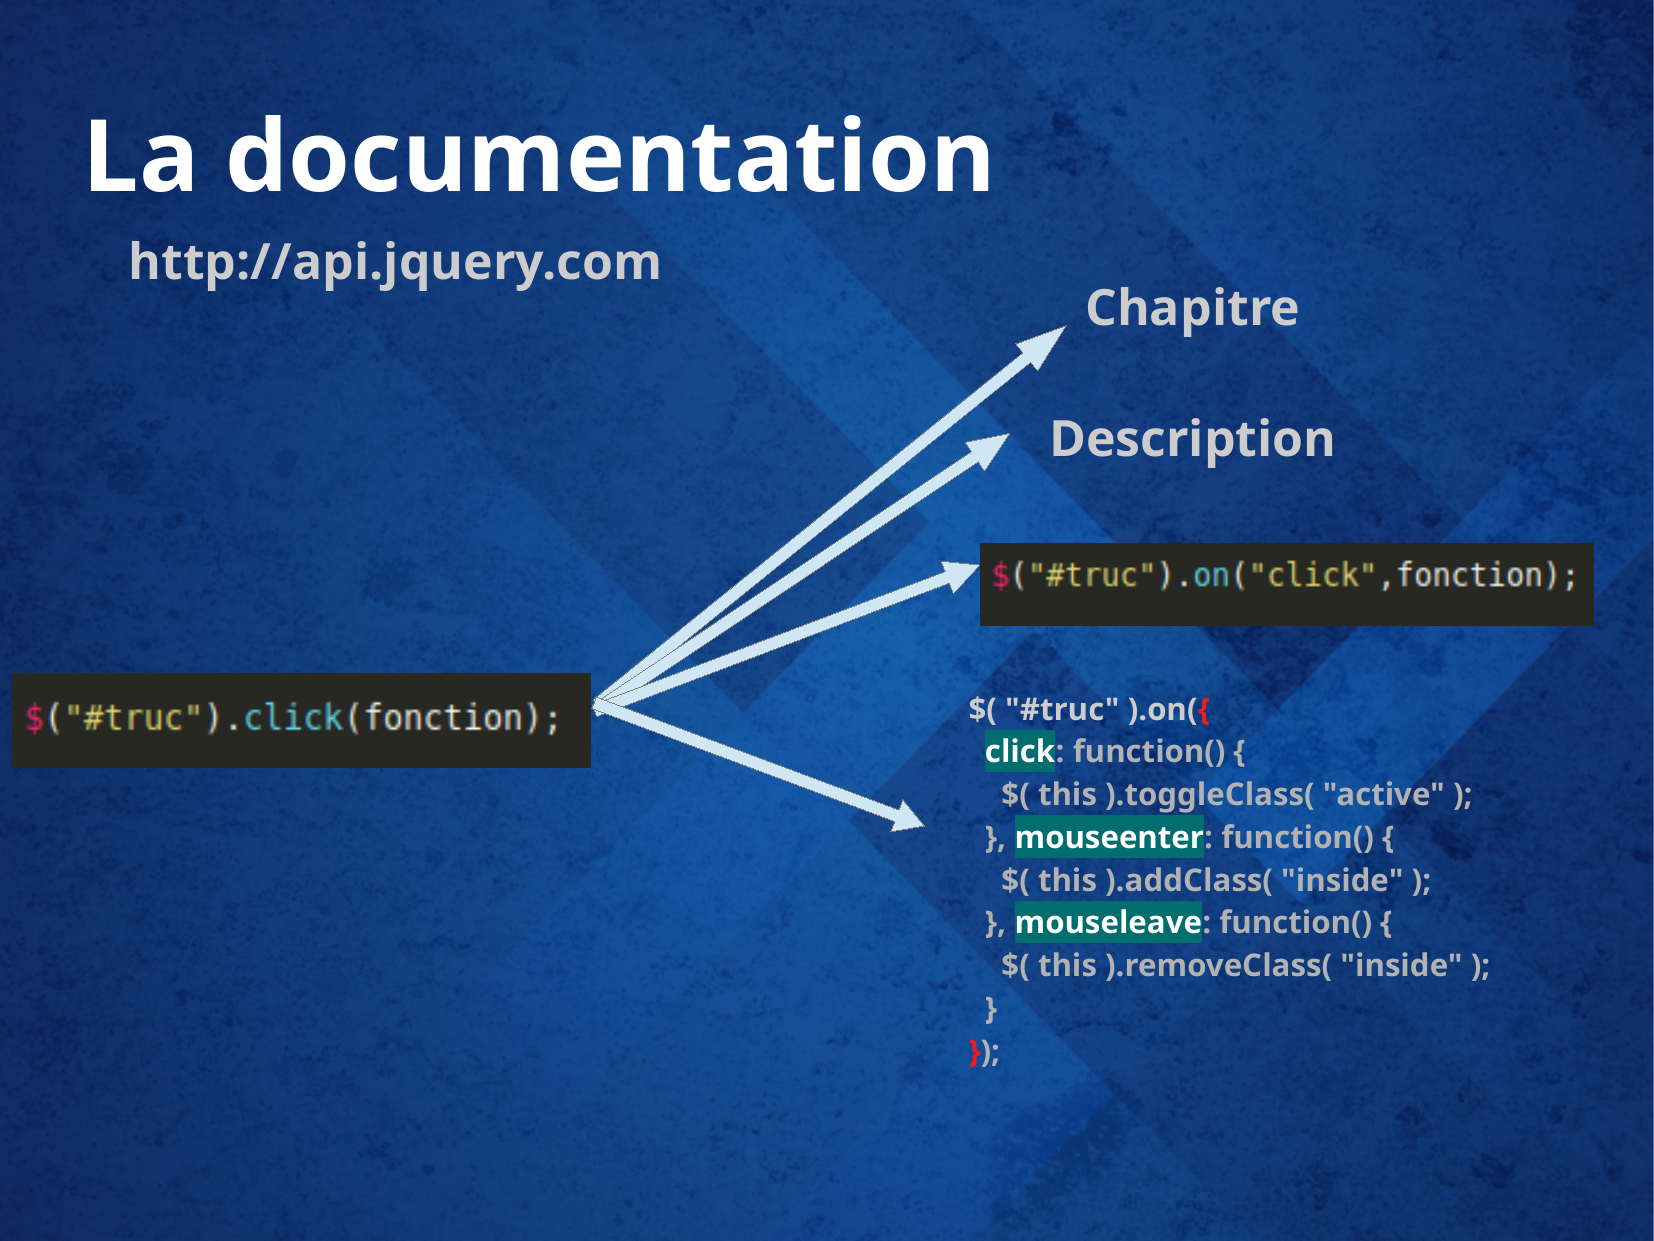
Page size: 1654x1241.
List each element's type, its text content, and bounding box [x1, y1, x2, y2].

picture [0, 0, 1654, 1241]
text_box http://api.jquery.com [59, 226, 733, 343]
text_box Description [968, 403, 1418, 473]
text_box Chapitre [968, 271, 1418, 341]
title La documentation [82, 49, 1571, 257]
text_box [591, 325, 1067, 832]
text_box $( "#truc" ).on({ click: function() { $( this ).toggleClass( "active" ); }, mouseenter: function() { $( this ).addClass( "inside" ); }, mouseleave: function() { $( this ).removeClass( "inside" ); } }); [968, 686, 1548, 1125]
